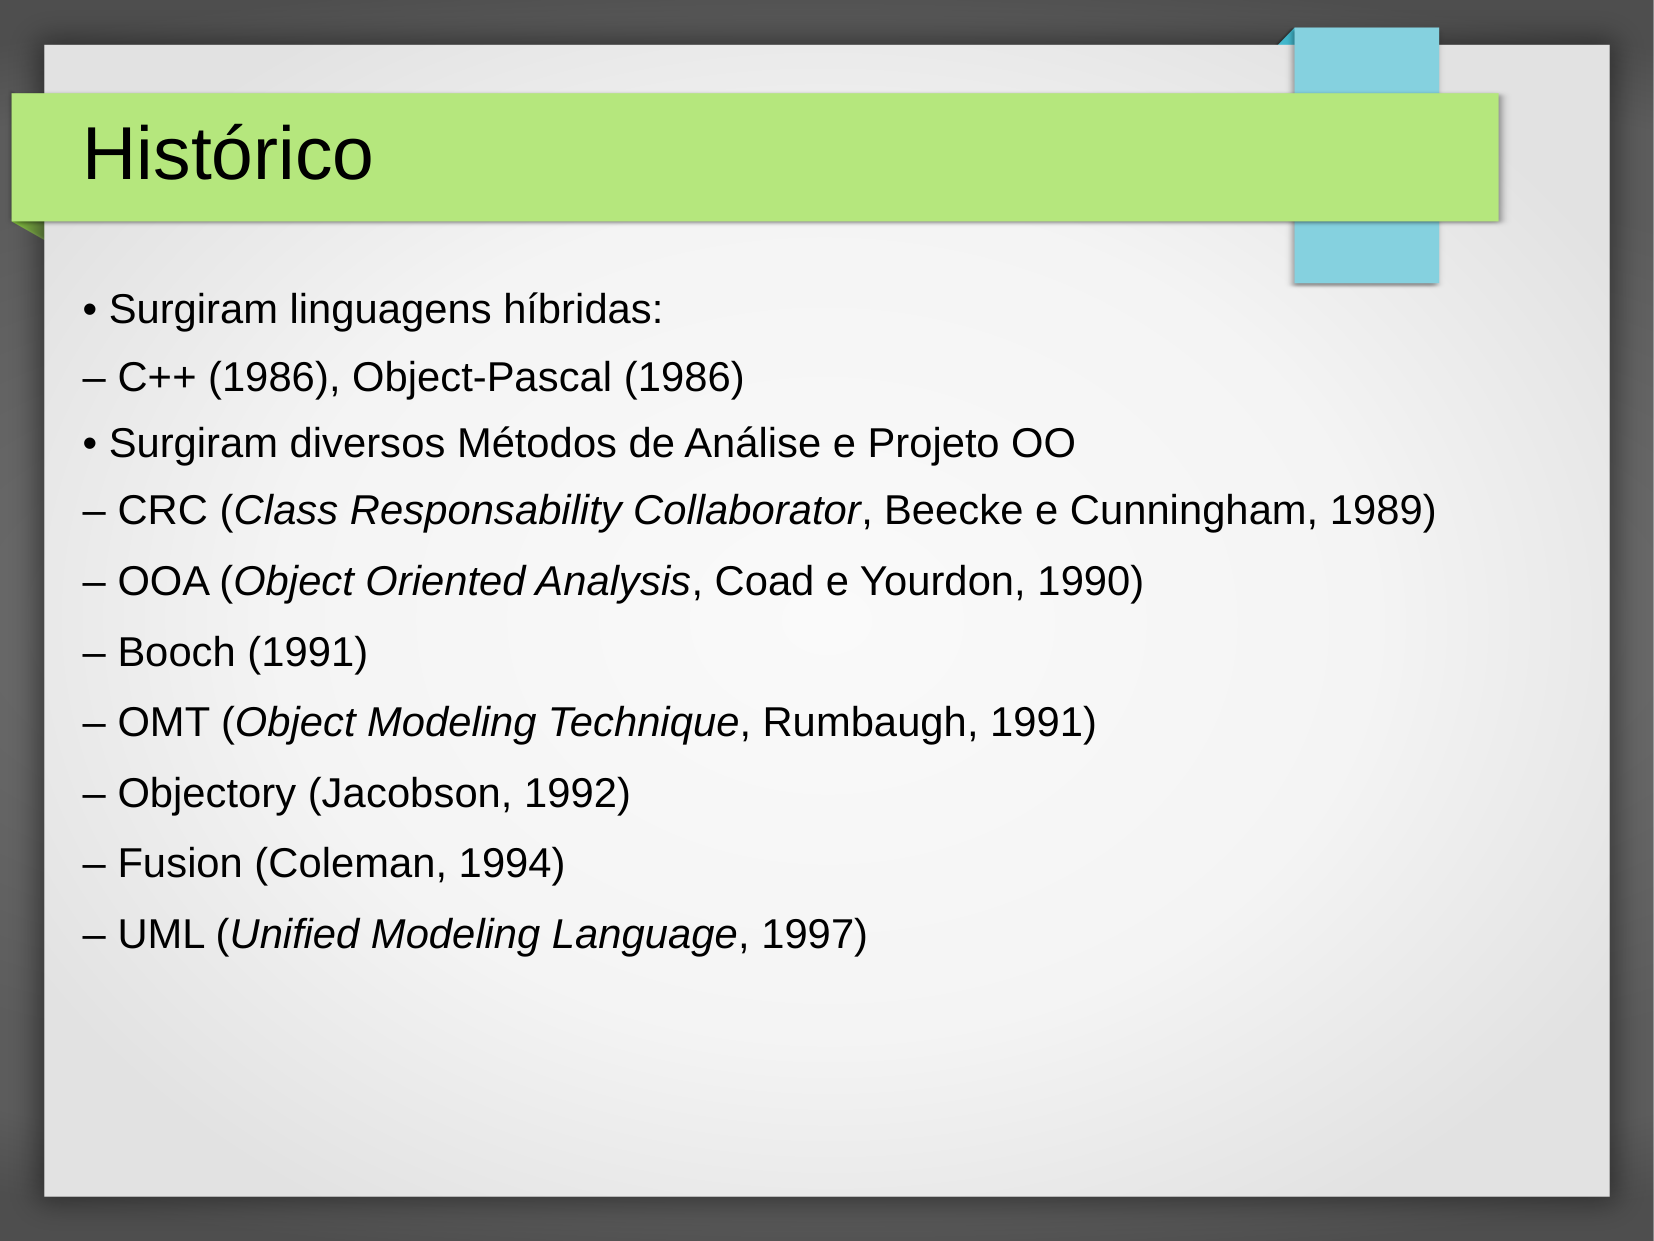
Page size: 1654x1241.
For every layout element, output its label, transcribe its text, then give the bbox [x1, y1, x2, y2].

title Histórico [82, 94, 1264, 213]
picture [0, 0, 1654, 1241]
list • Surgiram linguagens híbridas: – C++ (1986), Object-Pascal (1986)‏ • Surgiram diversos Métodos de Análise e Projeto OO – CRC (Class Responsability Collaborator, Beecke e Cunningham, 1989)‏ – OOA (Object Oriented Analysis, Coad e Yourdon, 1990)‏ – Booch (1991)‏ – OMT (Object Modeling Technique, Rumbaugh, 1991)‏ – Objectory (Jacobson, 1992)‏ – Fusion (Coleman, 1994)‏ – UML (Unified Modeling Language, 1997)‏ [82, 290, 1571, 1010]
